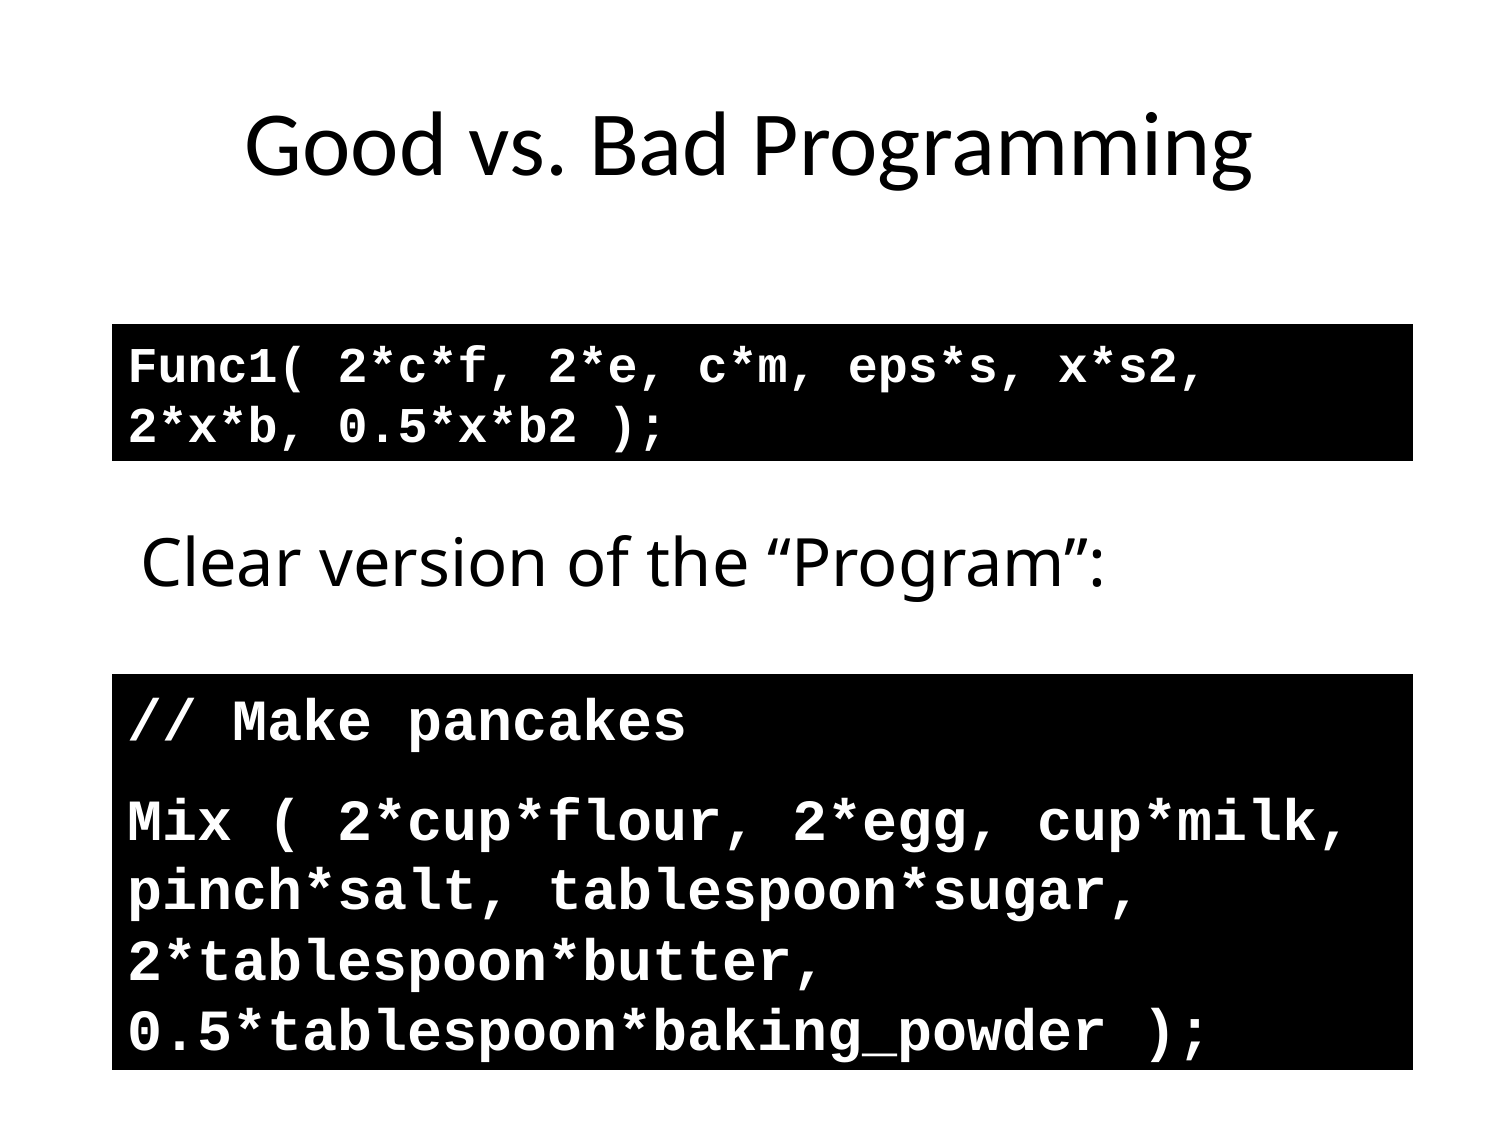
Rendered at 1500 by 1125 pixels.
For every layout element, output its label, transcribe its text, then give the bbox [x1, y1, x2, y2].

list Clear version of the “Program”: [125, 512, 1400, 663]
text_box Func1( 2*c*f, 2*e, c*m, eps*s, x*s2, 2*x*b, 0.5*x*b2 ); [112, 324, 1413, 460]
text_box // Make pancakes Mix ( 2*cup*flour, 2*egg, cup*milk, pinch*salt, tablespoon*sugar, 2*tablespoon*butter, 0.5*tablespoon*baking_powder ); [112, 675, 1413, 1070]
title Good vs. Bad Programming [75, 45, 1425, 233]
